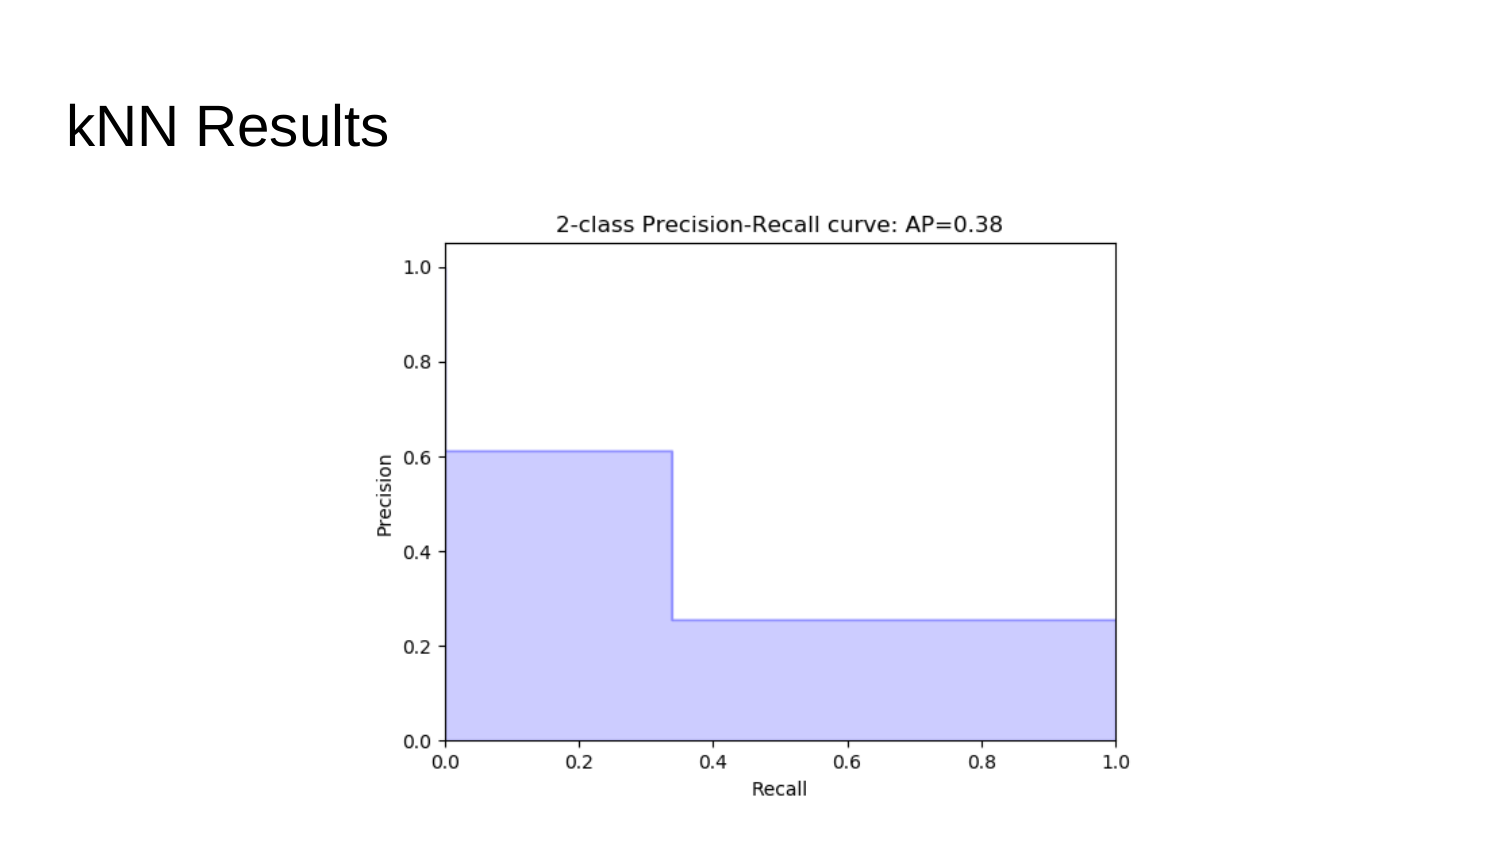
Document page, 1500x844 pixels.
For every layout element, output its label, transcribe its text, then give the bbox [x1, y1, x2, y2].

picture [337, 166, 1202, 812]
title kNN Results [51, 72, 1449, 167]
